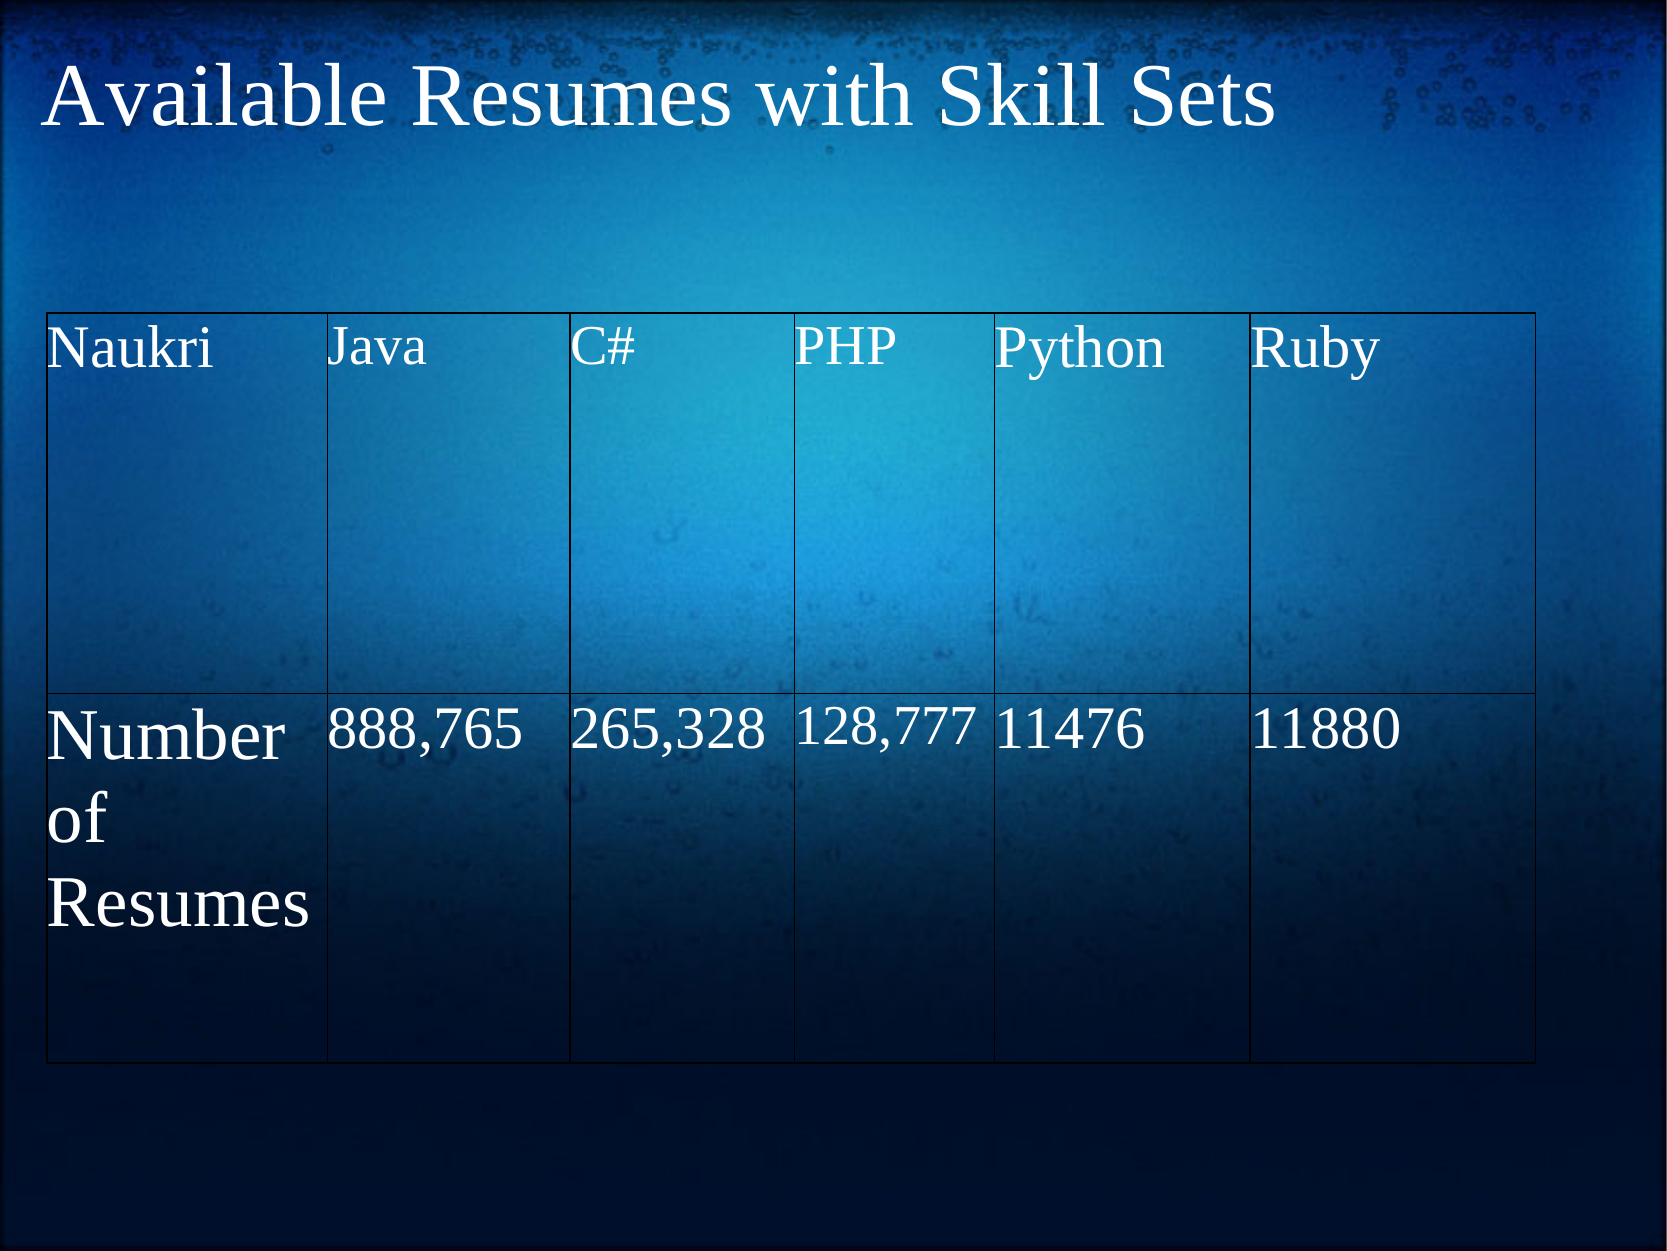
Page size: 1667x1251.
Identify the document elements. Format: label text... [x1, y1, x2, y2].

text_box PHP [795, 313, 994, 693]
text_box Java [328, 313, 570, 693]
text_box Number of Resumes [47, 694, 327, 1062]
text_box C# [571, 313, 794, 693]
text_box 128,777 [795, 694, 994, 1062]
text_box Naukri [47, 313, 327, 693]
text_box 11880 [1251, 694, 1535, 1062]
text_box 888,765 [328, 694, 570, 1062]
text_box Python [995, 313, 1250, 693]
picture [0, 0, 1667, 1251]
text_box Ruby [1251, 313, 1535, 693]
text_box 11476 [995, 694, 1250, 1062]
text_box [1250, 693, 1536, 1063]
text_box 265,328 [571, 694, 794, 1062]
title Available Resumes with Skill Sets [40, 50, 1627, 201]
